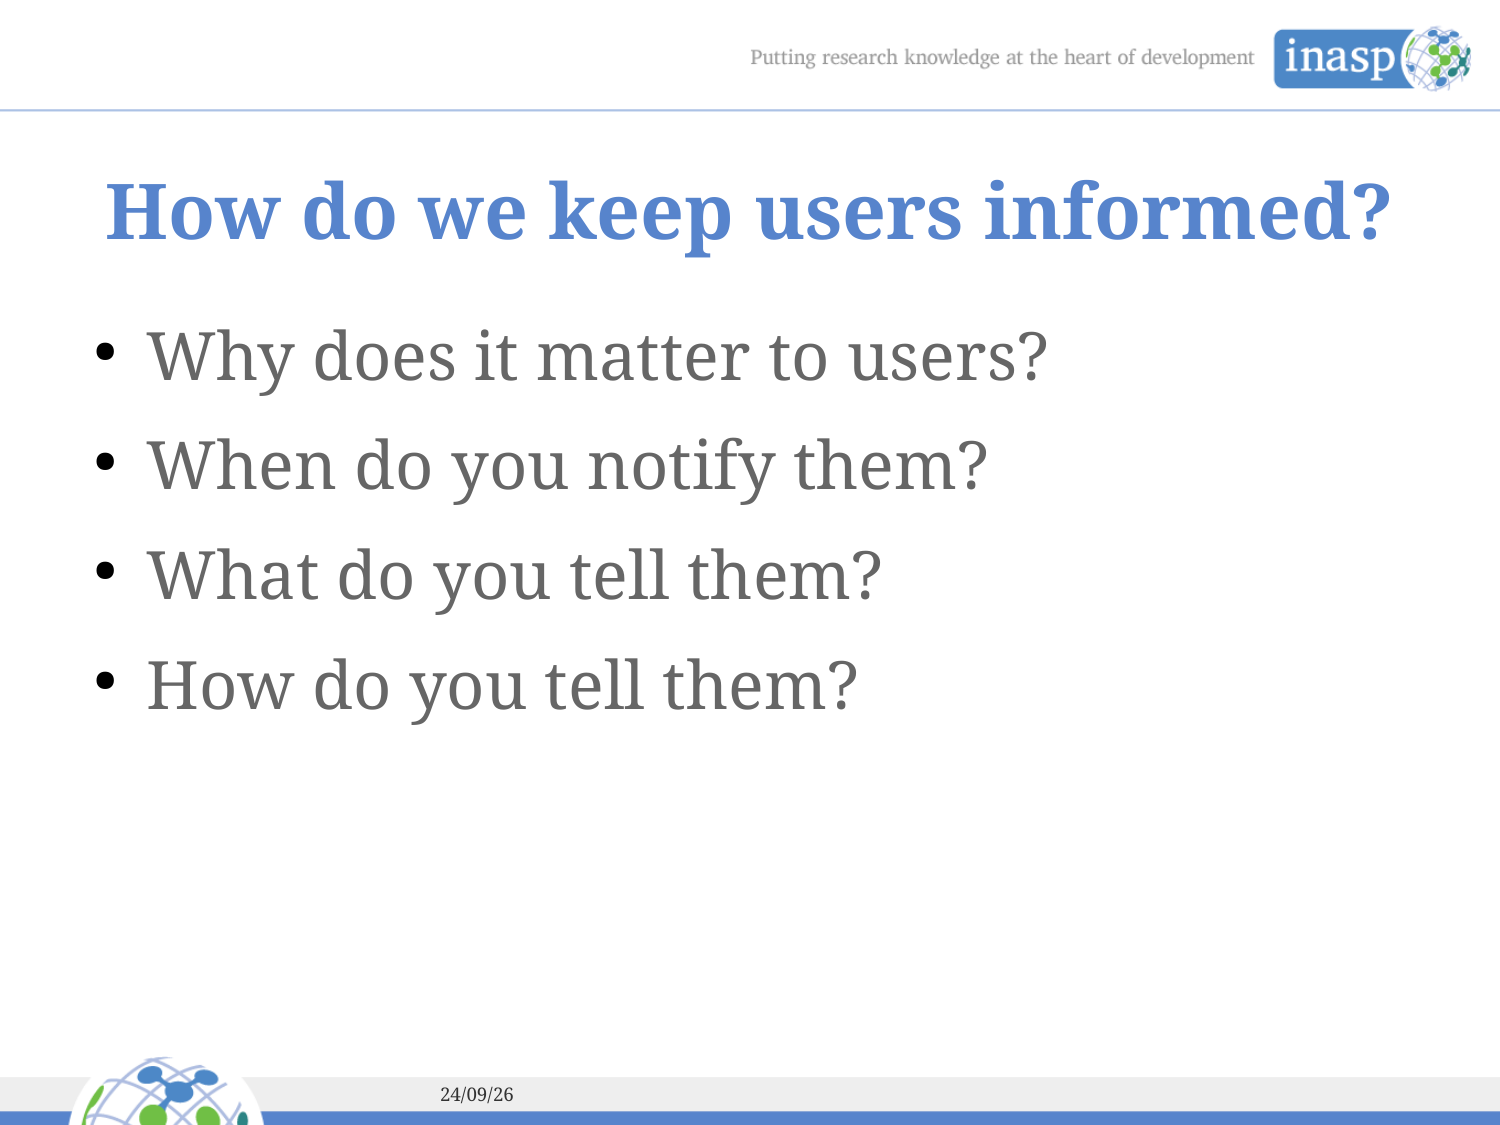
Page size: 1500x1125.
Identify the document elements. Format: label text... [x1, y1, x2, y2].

list Why does it matter to users? When do you notify them? What do you tell them? How do you tell them? [75, 313, 1426, 967]
picture [0, 0, 1500, 1125]
title How do we keep users informed? [75, 129, 1426, 313]
